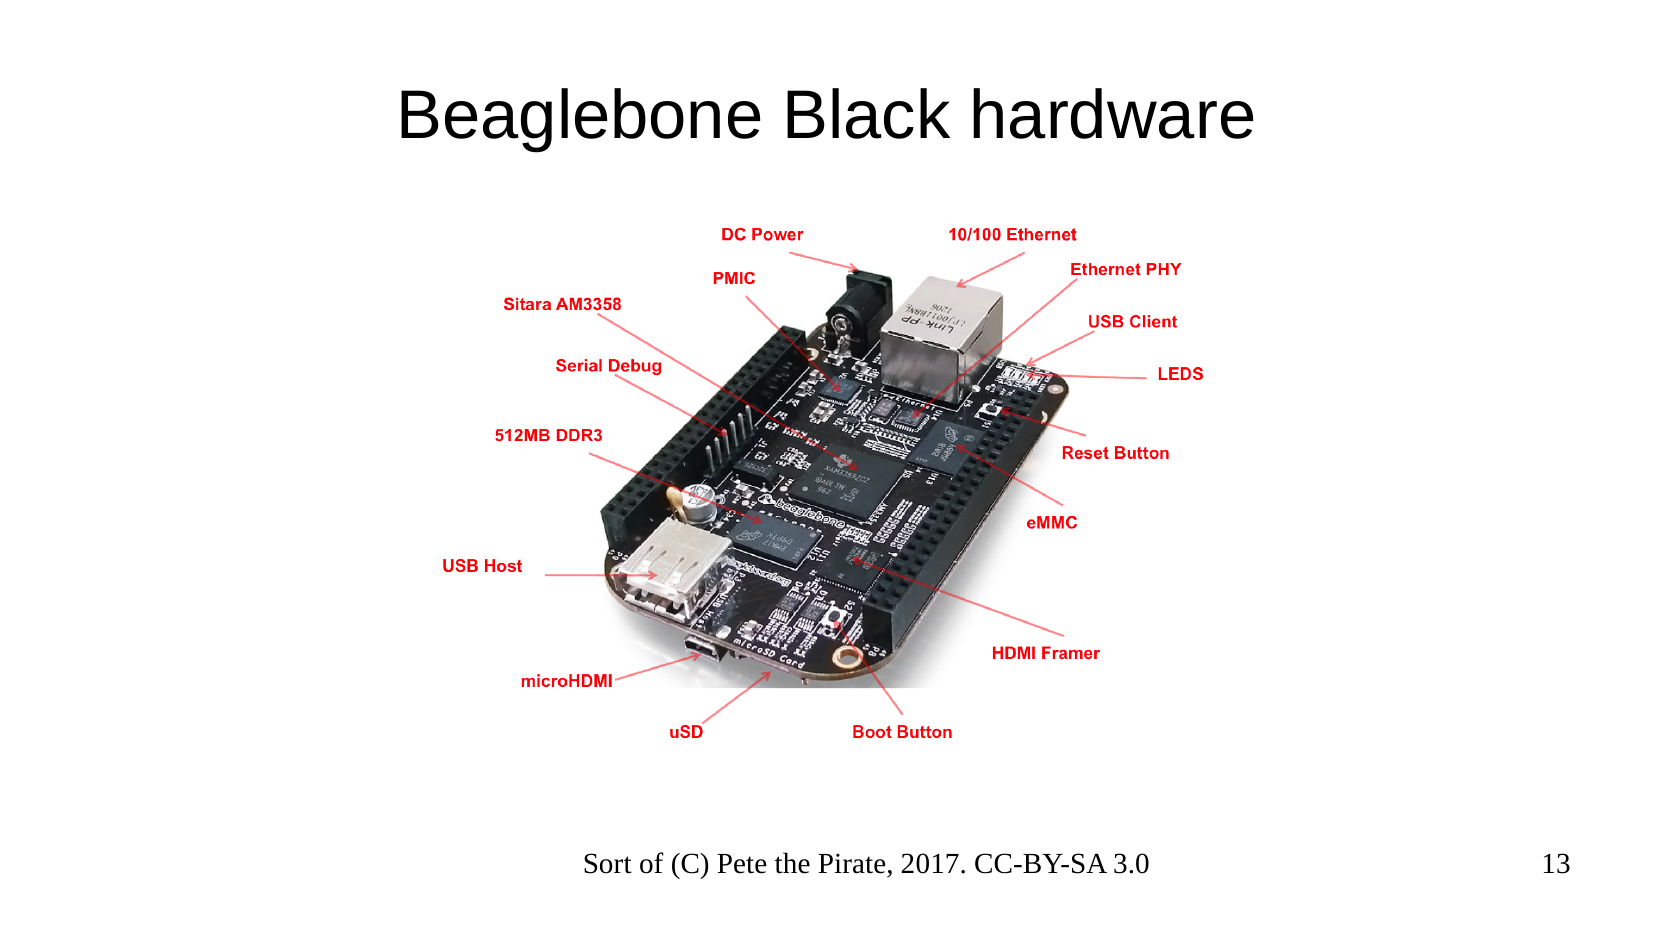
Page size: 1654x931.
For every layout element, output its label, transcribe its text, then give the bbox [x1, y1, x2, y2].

title Beaglebone Black hardware [82, 37, 1571, 193]
picture [431, 217, 1223, 757]
